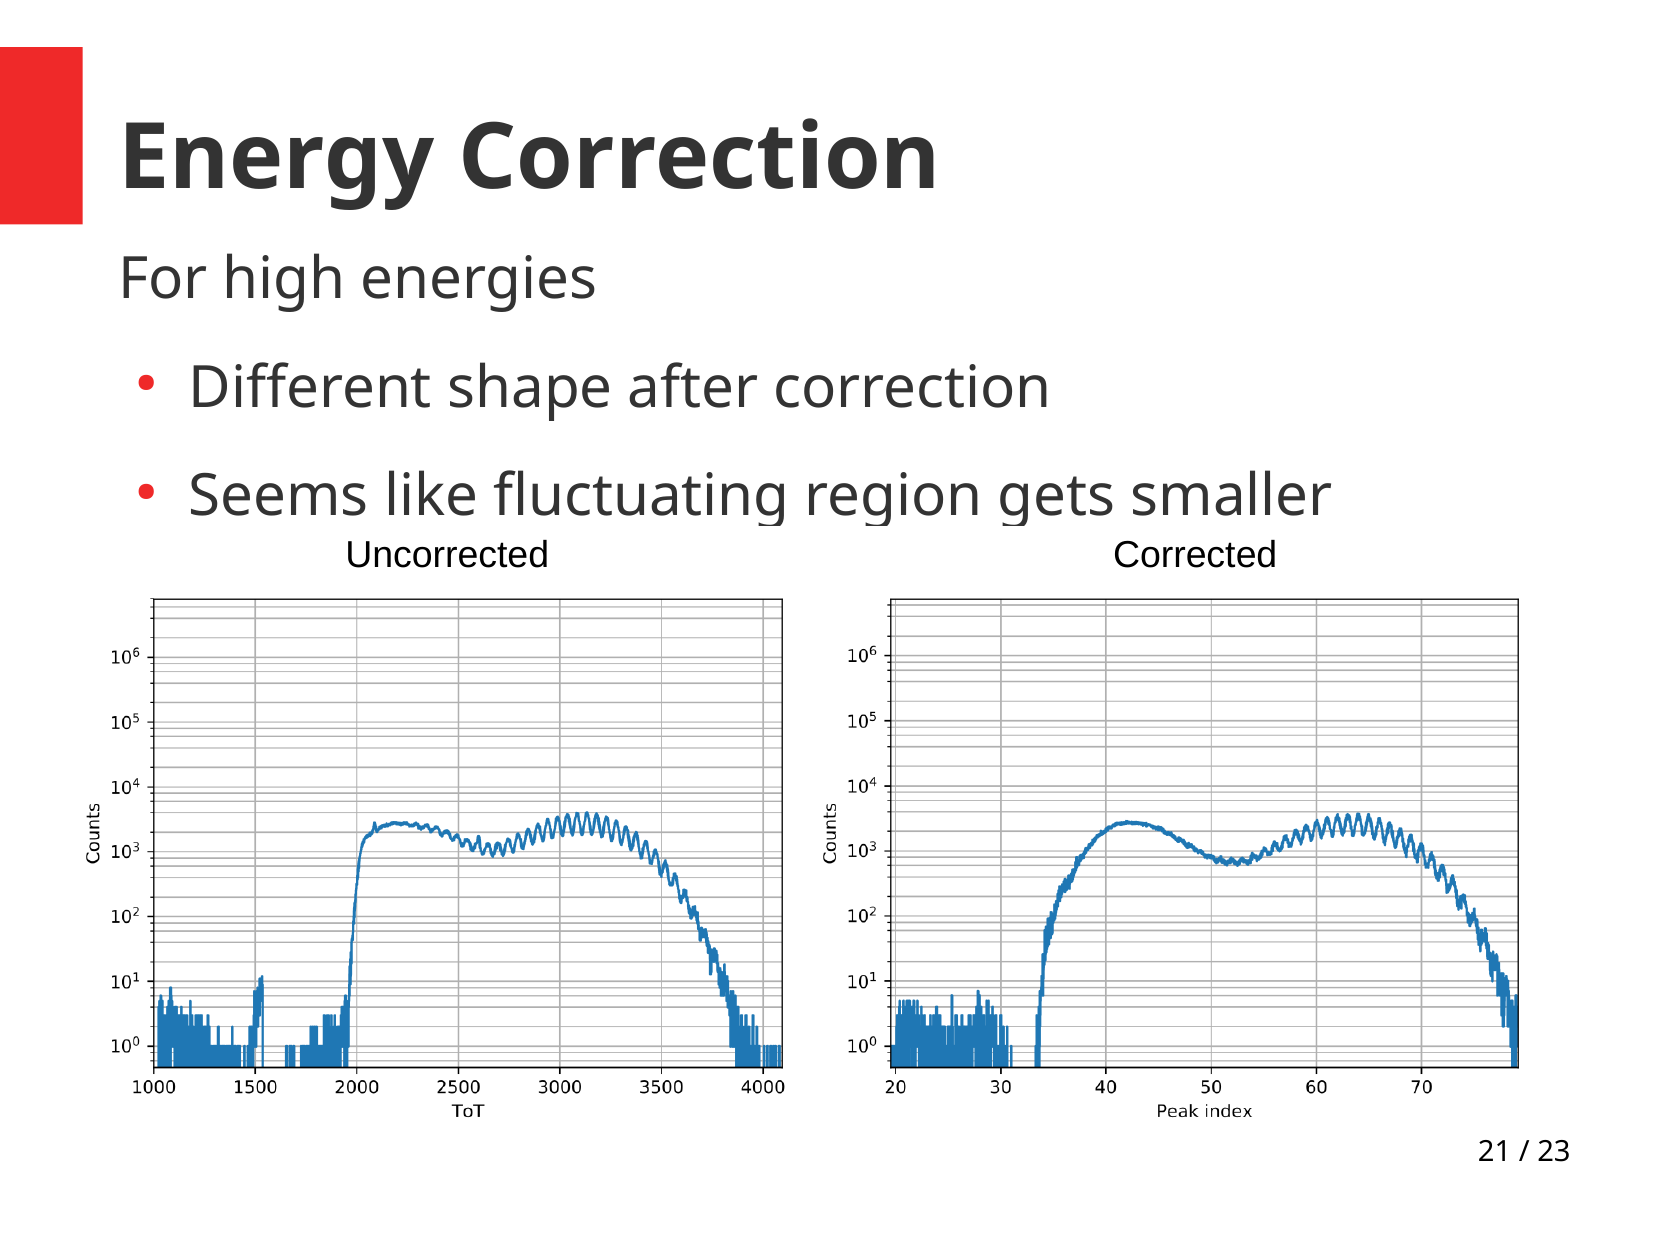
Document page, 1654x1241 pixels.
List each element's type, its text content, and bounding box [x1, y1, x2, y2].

text_box Uncorrected [330, 525, 898, 583]
picture [52, 526, 1599, 1134]
text_box Corrected [1098, 525, 1654, 583]
title Energy Correction [118, 49, 1571, 236]
list For high energies Different shape after correction Seems like fluctuating region gets smaller [118, 236, 1654, 526]
